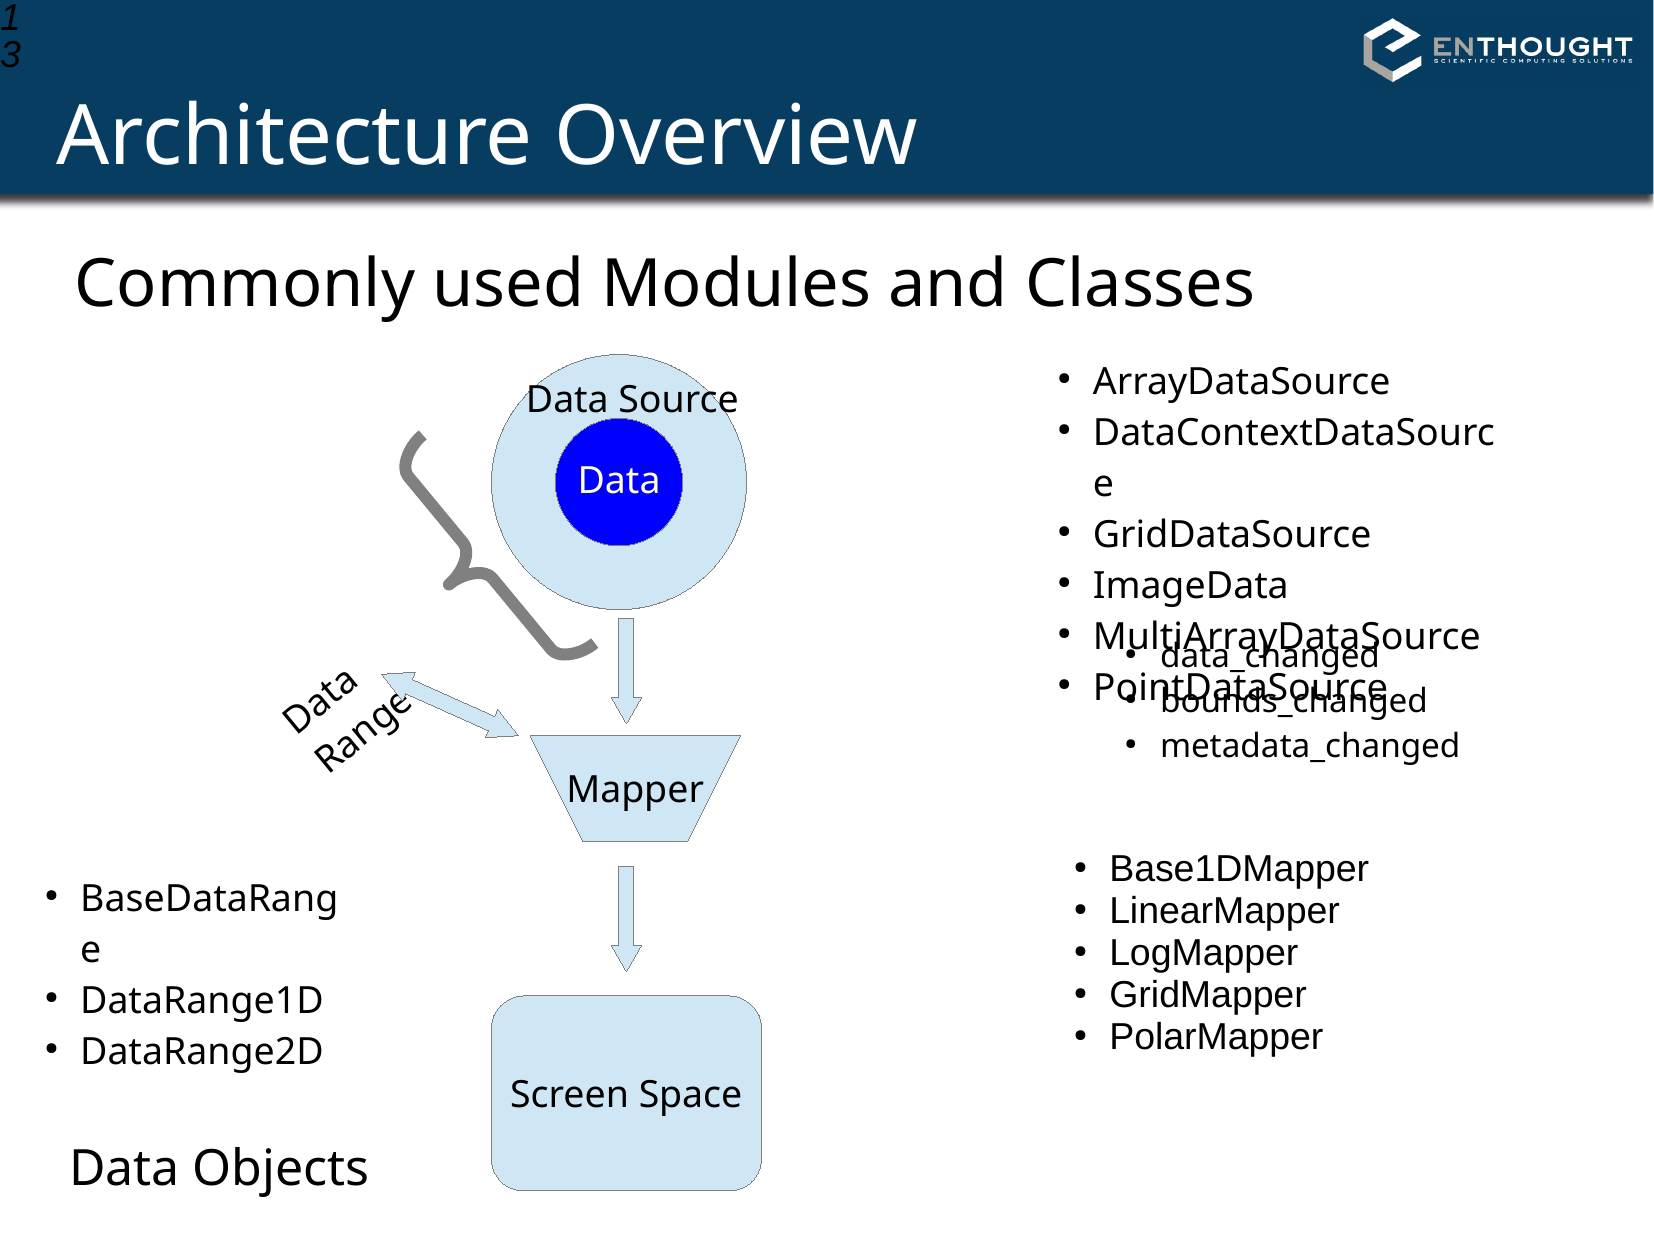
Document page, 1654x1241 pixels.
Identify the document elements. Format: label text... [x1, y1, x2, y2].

picture [0, 0, 1654, 217]
text_box Base1DMapper LinearMapper LogMapper GridMapper PolarMapper [1059, 840, 1456, 1066]
text_box ArrayDataSource DataContextDataSource GridDataSource ImageData MultiArrayDataSource PointDataSource [1042, 346, 1531, 616]
text_box Data Source [511, 364, 747, 422]
text_box Data [556, 422, 682, 545]
text_box Mapper [530, 735, 741, 842]
text_box BaseDataRange DataRange1D DataRange2D [30, 864, 370, 1006]
text_box [381, 672, 519, 738]
text_box [491, 414, 747, 610]
text_box Screen Space [491, 995, 762, 1191]
text_box [611, 866, 642, 972]
text_box [611, 618, 642, 724]
text_box Data Range [255, 563, 495, 786]
text_box [570, 354, 668, 364]
text_box Data Objects [54, 1125, 406, 1196]
title Architecture Overview [41, 27, 1447, 235]
text_box Commonly used Modules and Classes [60, 227, 1215, 318]
text_box data_changed bounds_changed metadata_changed [1110, 624, 1486, 760]
